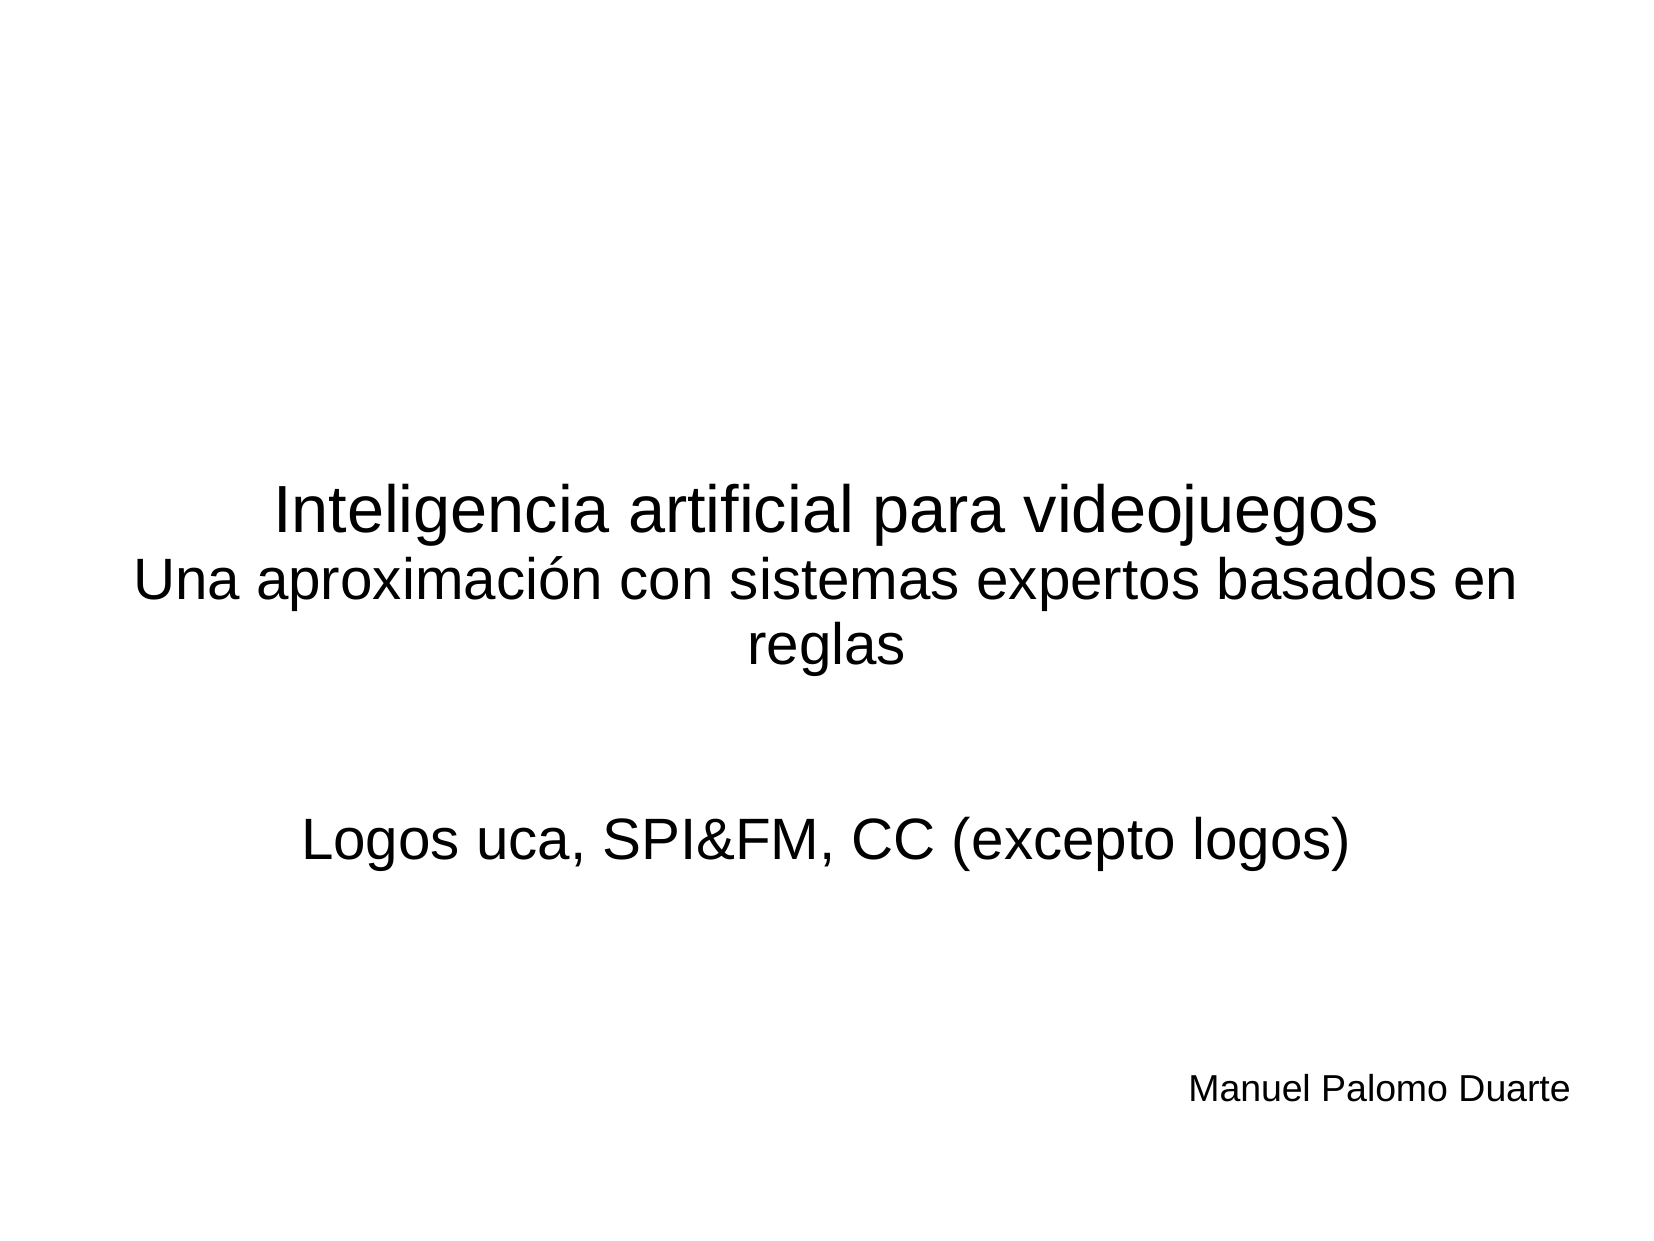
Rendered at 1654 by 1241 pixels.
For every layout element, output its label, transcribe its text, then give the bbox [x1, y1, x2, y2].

subtitle Inteligencia artificial para videojuegos Una aproximación con sistemas expertos basados en reglas Logos uca, SPI&FM, CC (excepto logos) Manuel Palomo Duarte [82, 471, 1571, 1110]
